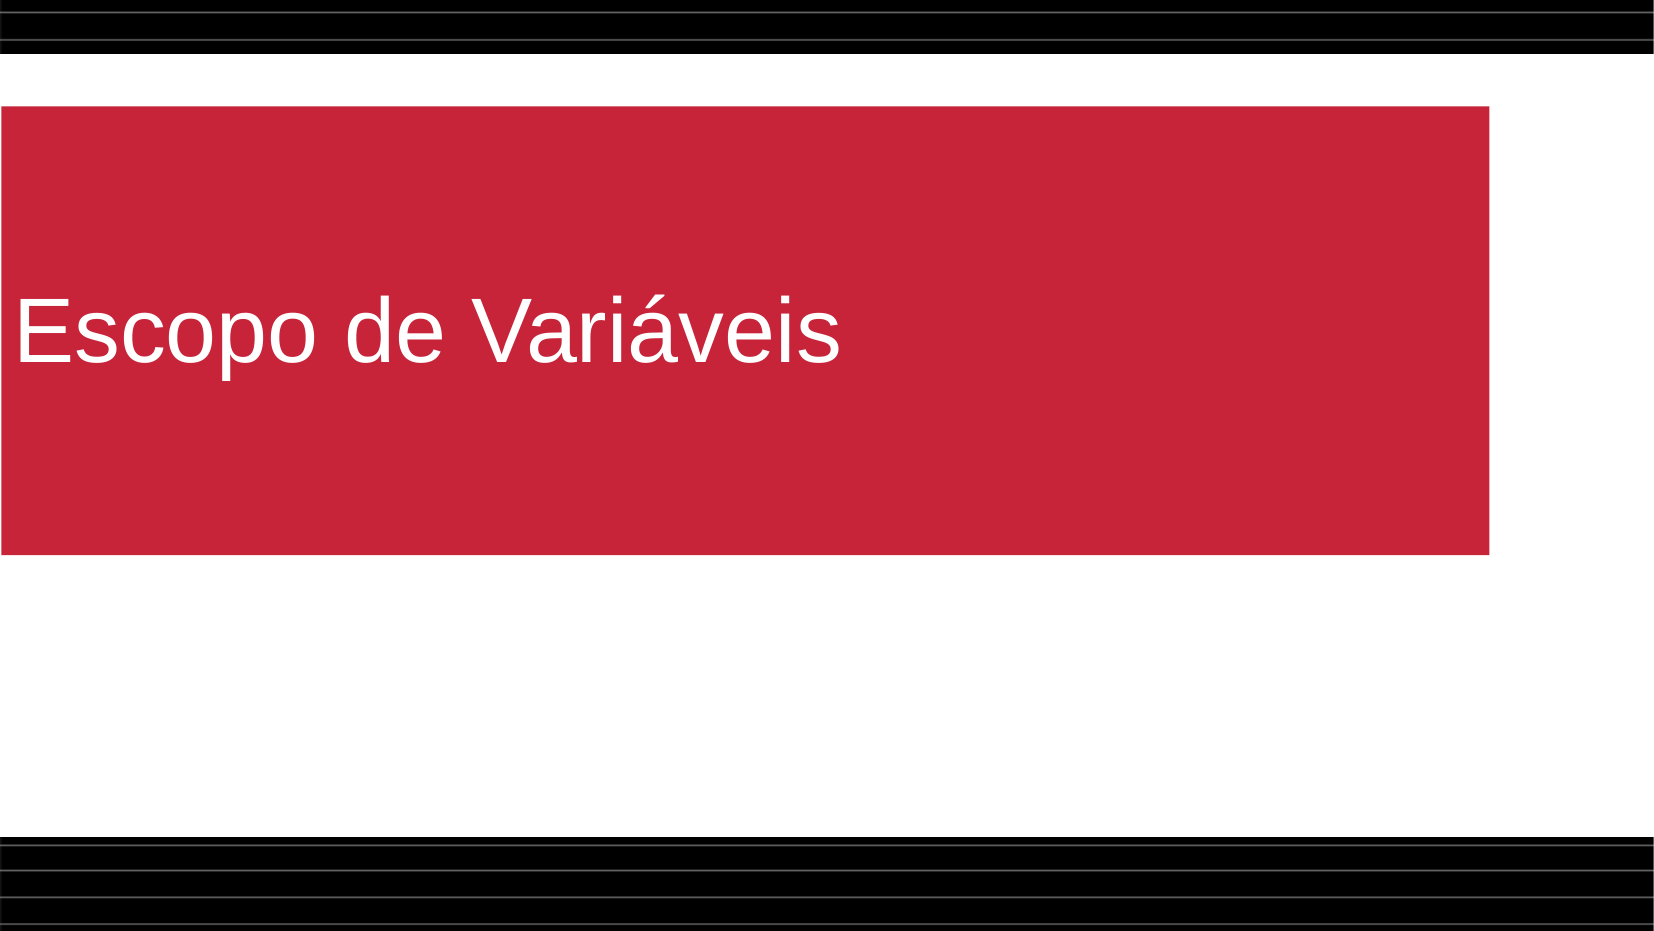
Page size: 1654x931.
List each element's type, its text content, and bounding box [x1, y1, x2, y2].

title Escopo de Variáveis [1, 106, 1490, 556]
picture [0, 837, 1654, 931]
picture [0, 0, 1654, 54]
